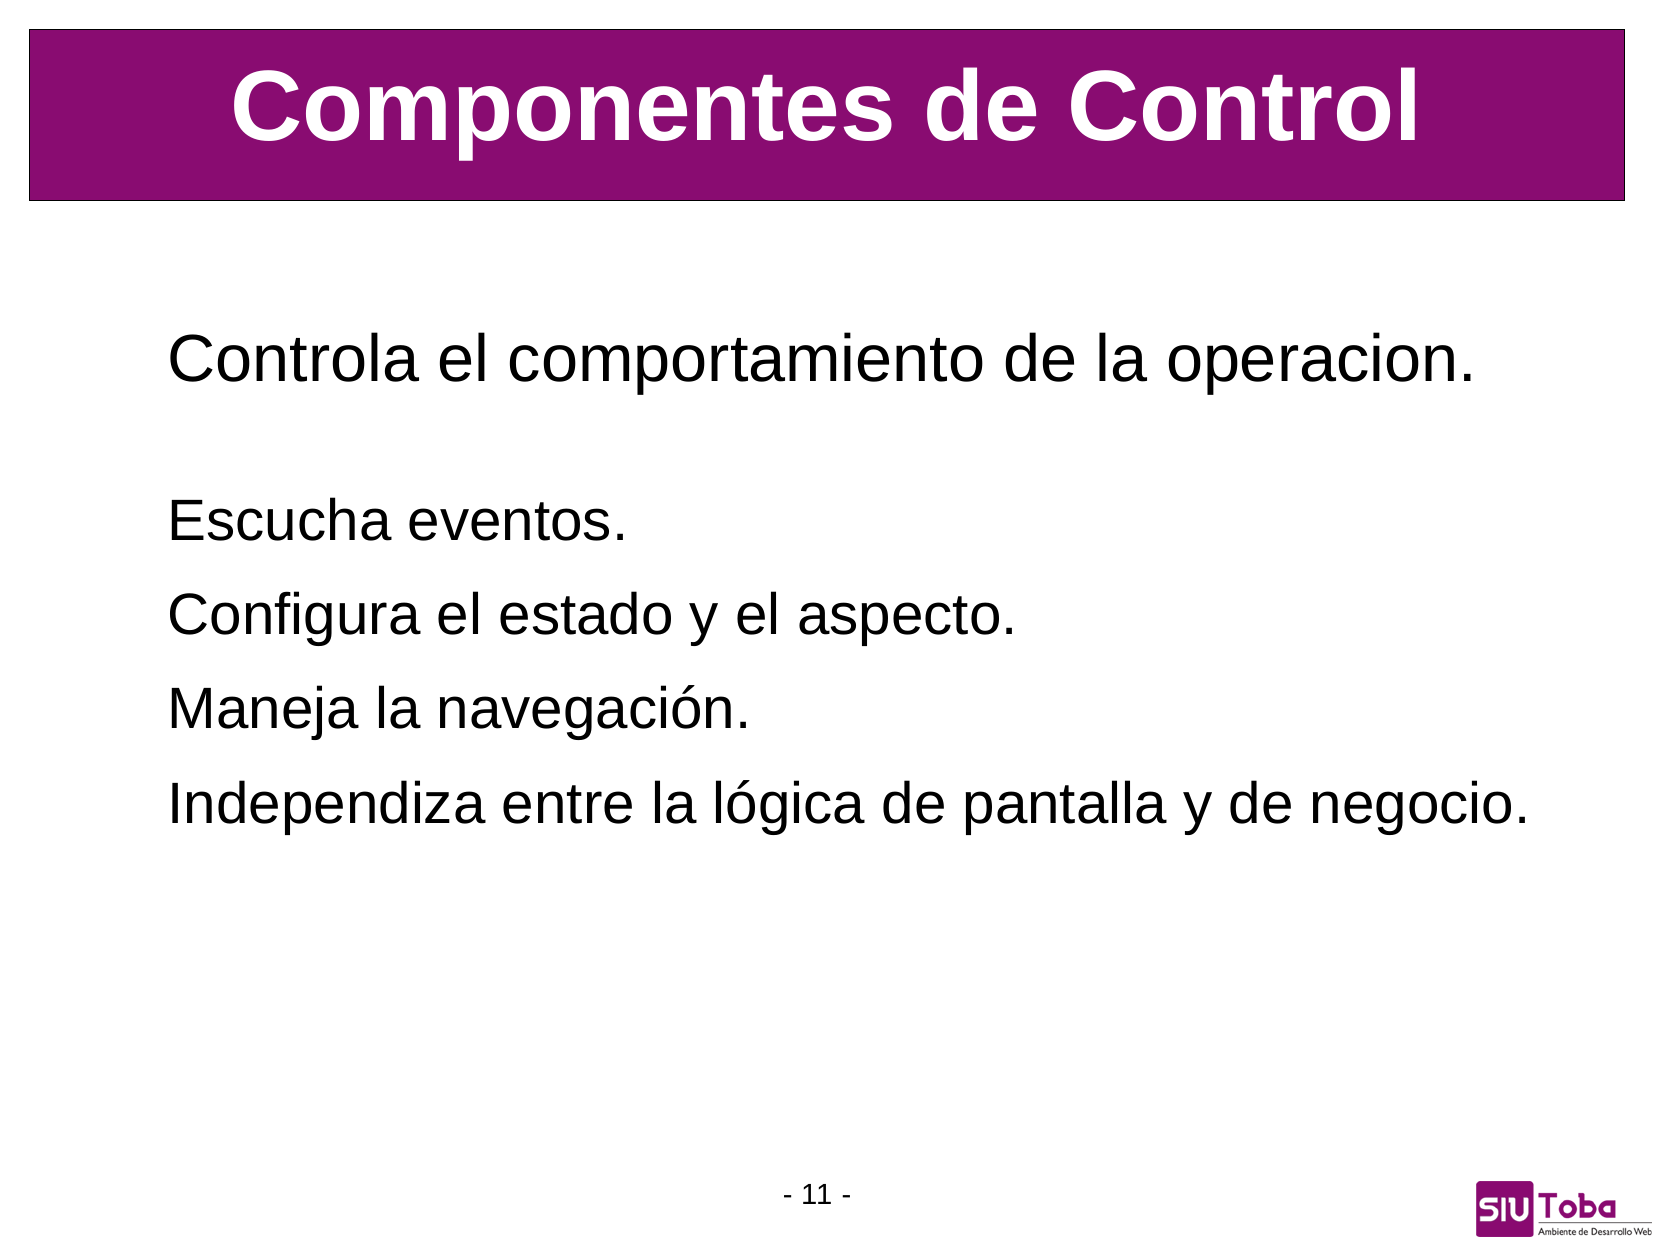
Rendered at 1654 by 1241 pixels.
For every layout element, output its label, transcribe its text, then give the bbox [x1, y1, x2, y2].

title Componentes de Control [59, 47, 1595, 166]
picture [1476, 1181, 1652, 1237]
list Controla el comportamiento de la operacion. Escucha eventos. Configura el estado y el aspecto. Maneja la navegación. Independiza entre la lógica de pantalla y de negocio. [150, 320, 1538, 900]
